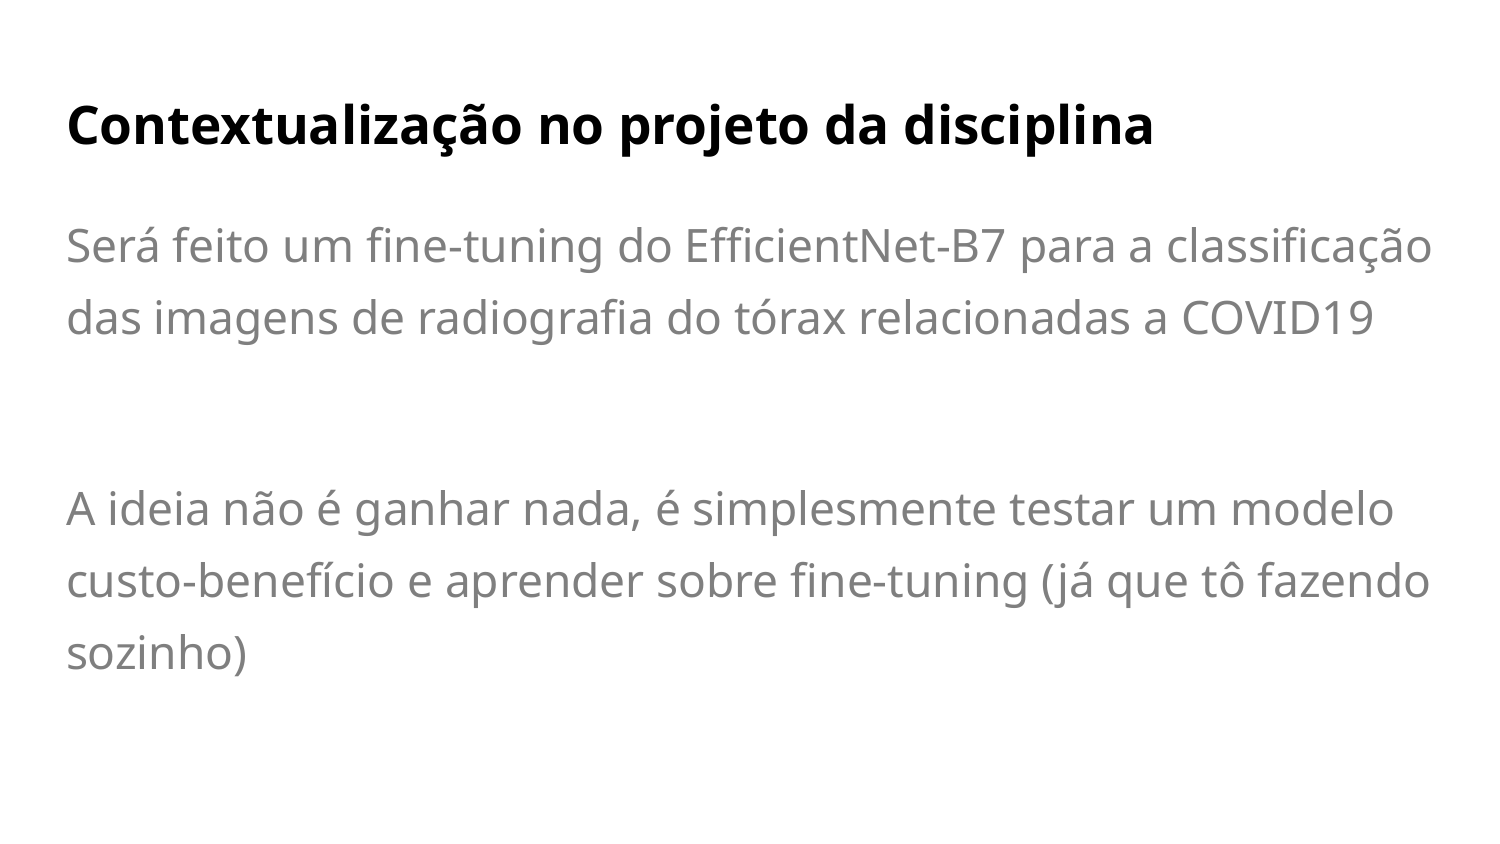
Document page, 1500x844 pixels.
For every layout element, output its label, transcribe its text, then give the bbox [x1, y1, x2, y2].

title Contextualização no projeto da disciplina [51, 72, 1449, 176]
list Será feito um fine-tuning do EfficientNet-B7 para a classificação das imagens de radiografia do tórax relacionadas a COVID19 A ideia não é ganhar nada, é simplesmente testar um modelo custo-benefício e aprender sobre fine-tuning (já que tô fazendo sozinho) [51, 189, 1449, 750]
